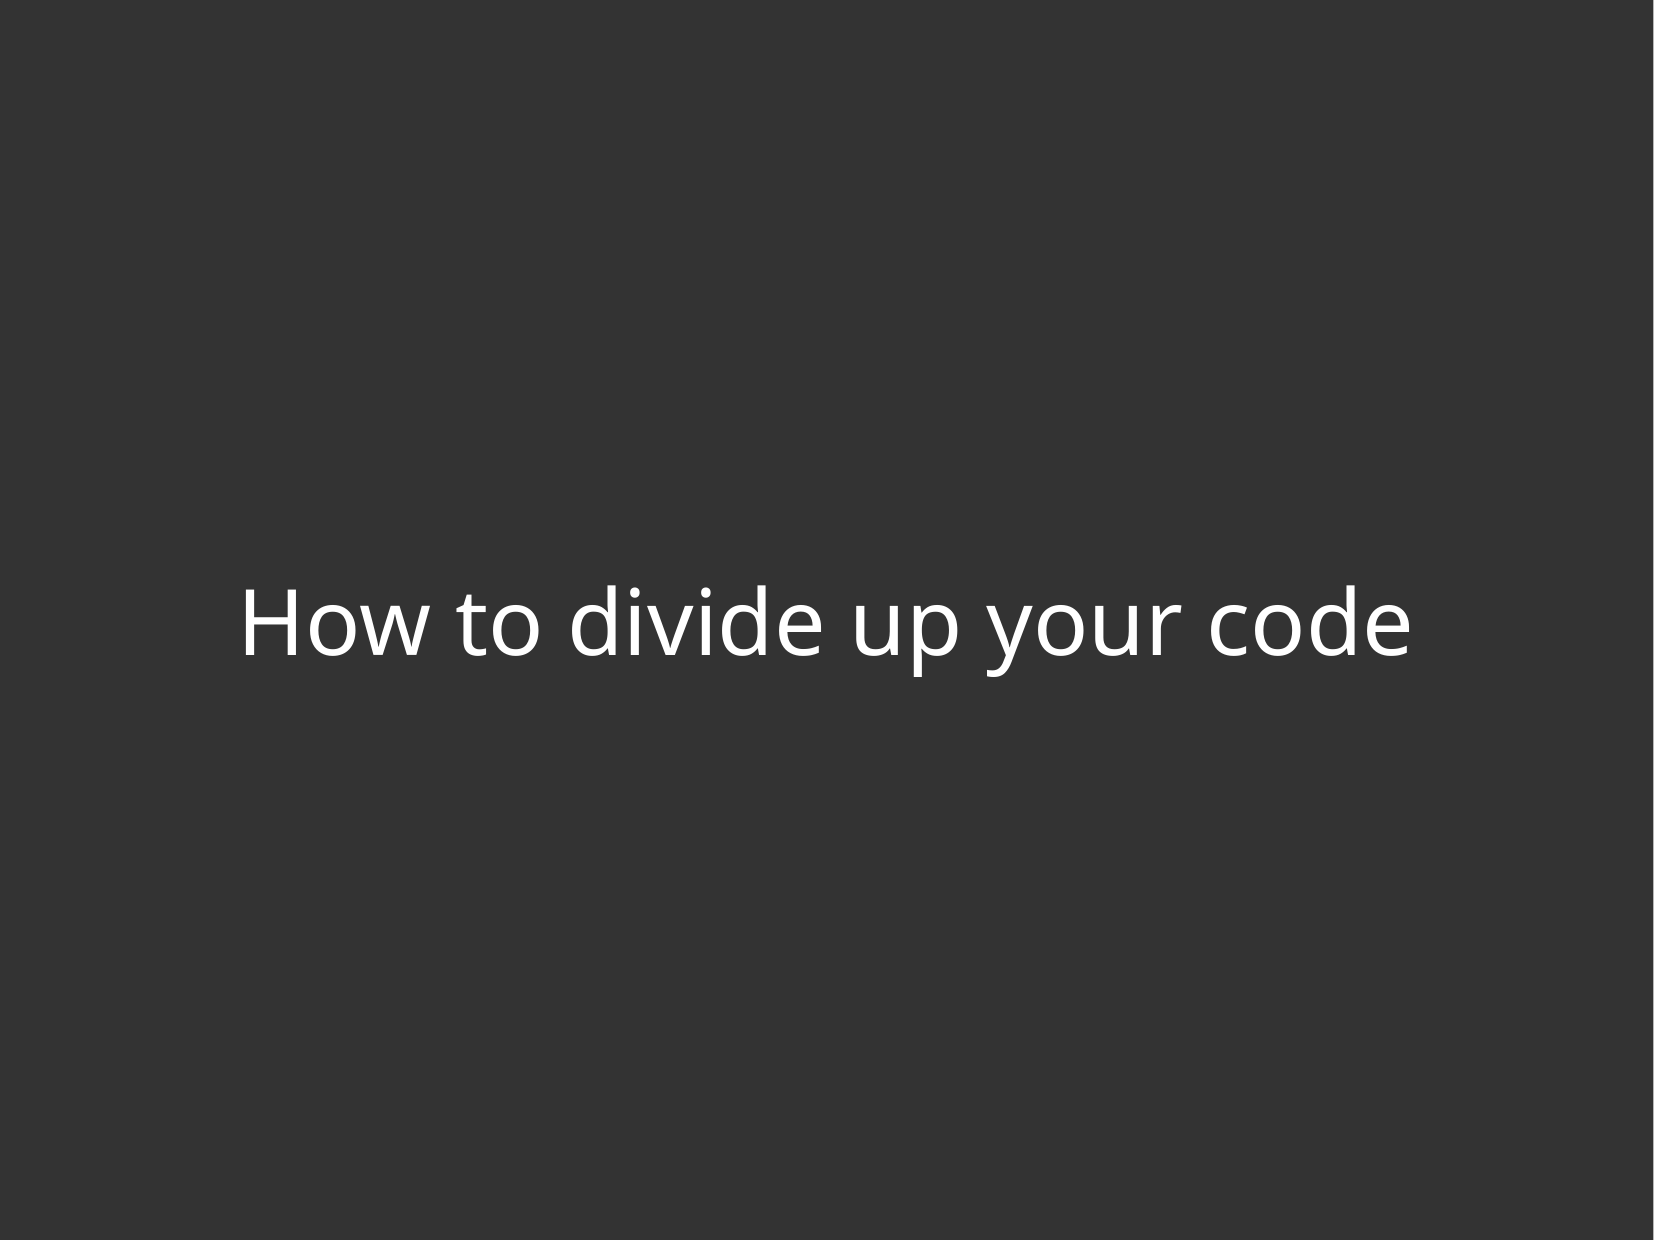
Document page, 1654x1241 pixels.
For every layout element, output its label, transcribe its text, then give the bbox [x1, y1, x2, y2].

subtitle How to divide up your code [82, 260, 1571, 980]
